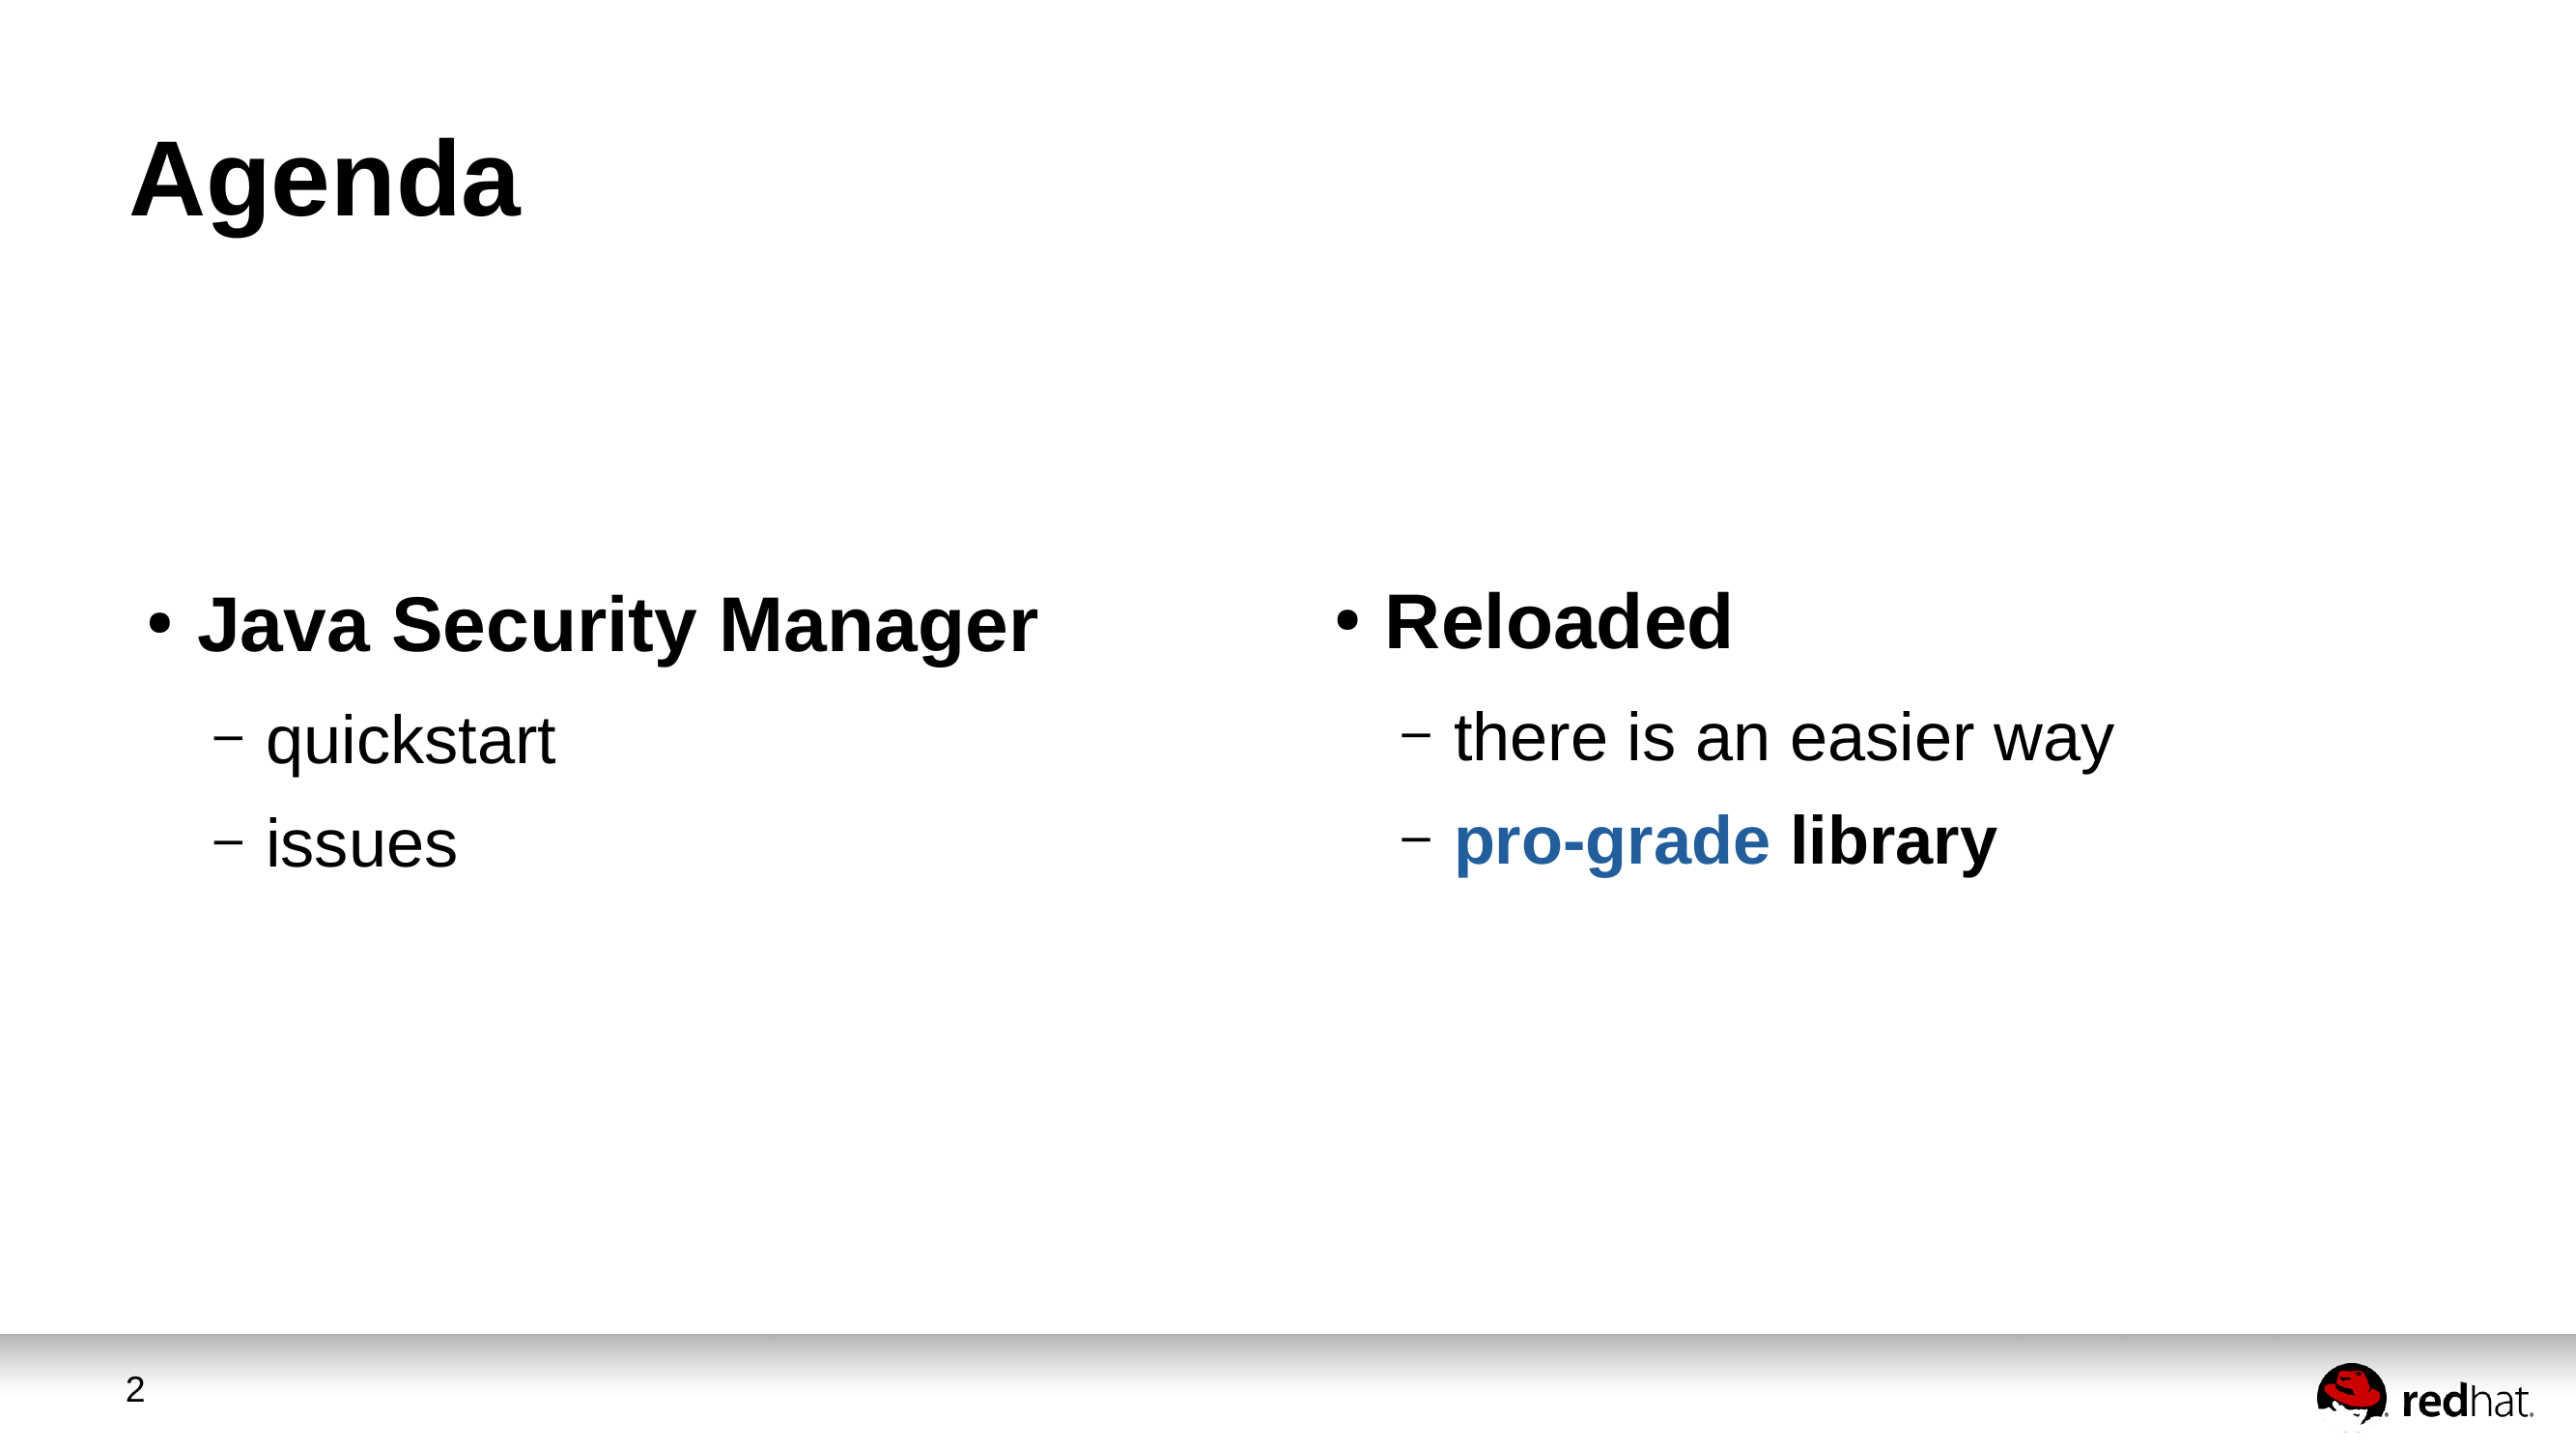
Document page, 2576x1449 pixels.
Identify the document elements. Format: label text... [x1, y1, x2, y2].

picture [0, 1334, 2576, 1445]
list Java Security Manager quickstart issues [128, 338, 1260, 1179]
list Reloaded there is an easier way pro-grade library [1316, 578, 2449, 941]
title Agenda [128, 57, 2448, 300]
